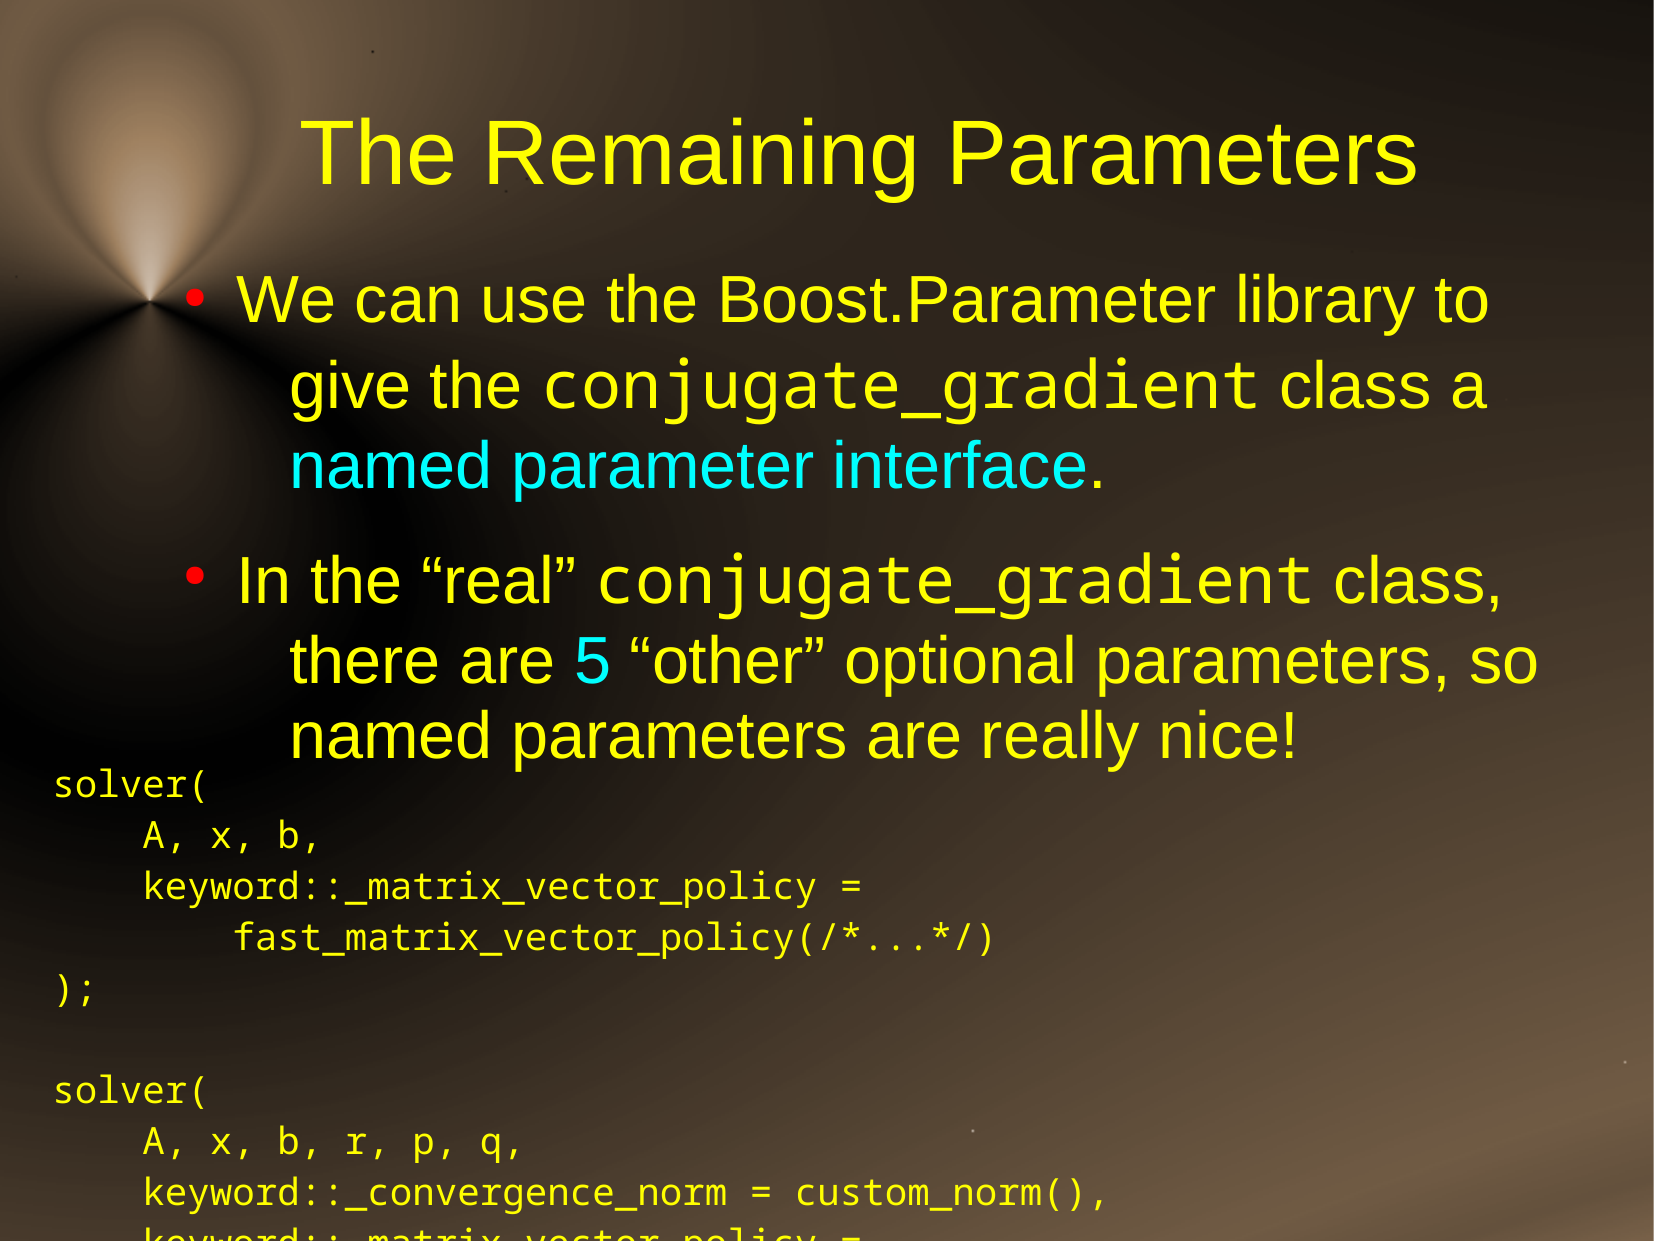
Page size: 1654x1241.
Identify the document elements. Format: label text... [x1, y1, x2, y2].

text_box solver( A, x, b, keyword::_matrix_vector_policy = fast_matrix_vector_policy(/*...*/) ); solver( A, x, b, r, p, q, keyword::_convergence_norm = custom_norm(), keyword::_matrix_vector_policy = fast_matrix_vector_policy(/*...*/) ); [37, 750, 1613, 1215]
picture [0, 0, 1654, 1241]
title The Remaining Parameters [150, 49, 1571, 257]
list We can use the Boost.Parameter library to give the conjugate_gradient class a named parameter interface. In the “real” conjugate_gradient class, there are 5 “other” optional parameters, so named parameters are really nice! [147, 262, 1571, 741]
